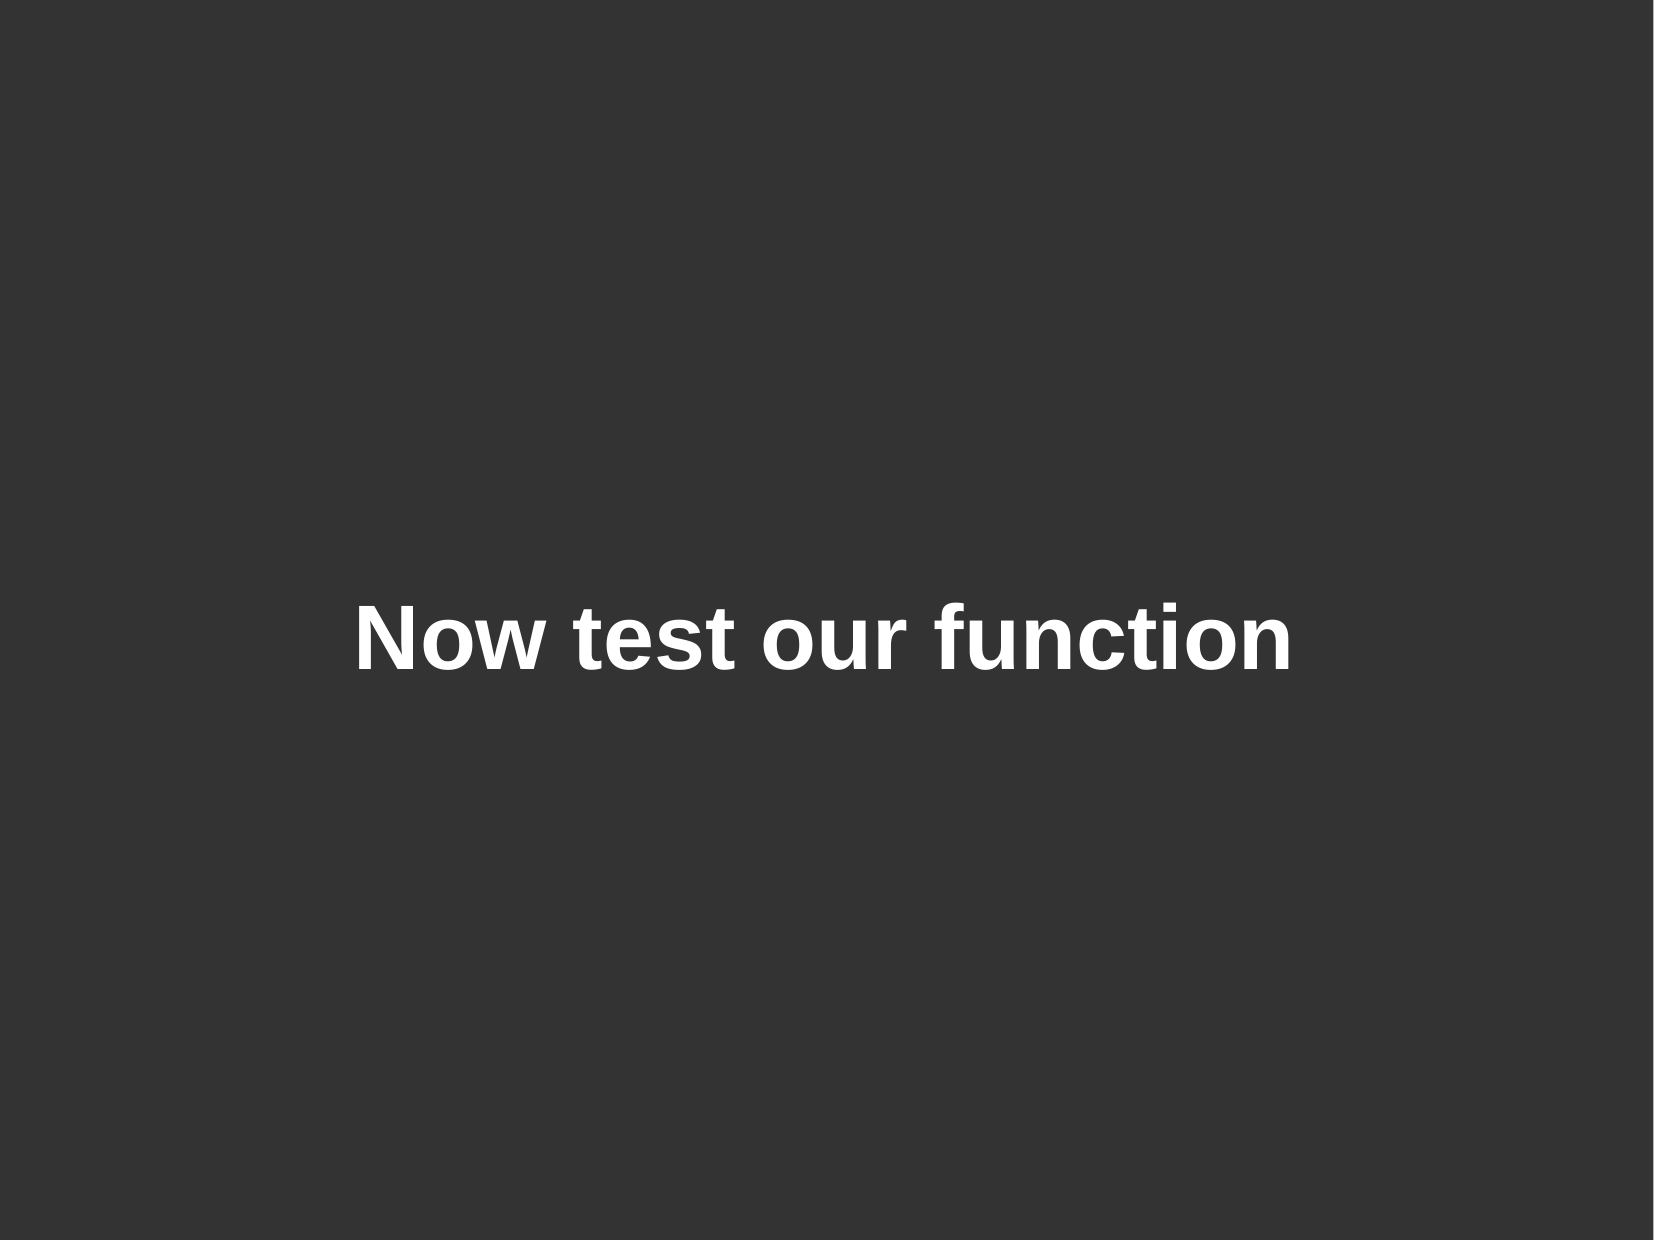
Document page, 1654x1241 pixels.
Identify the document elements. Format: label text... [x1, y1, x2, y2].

title Now test our function [30, 586, 1621, 690]
